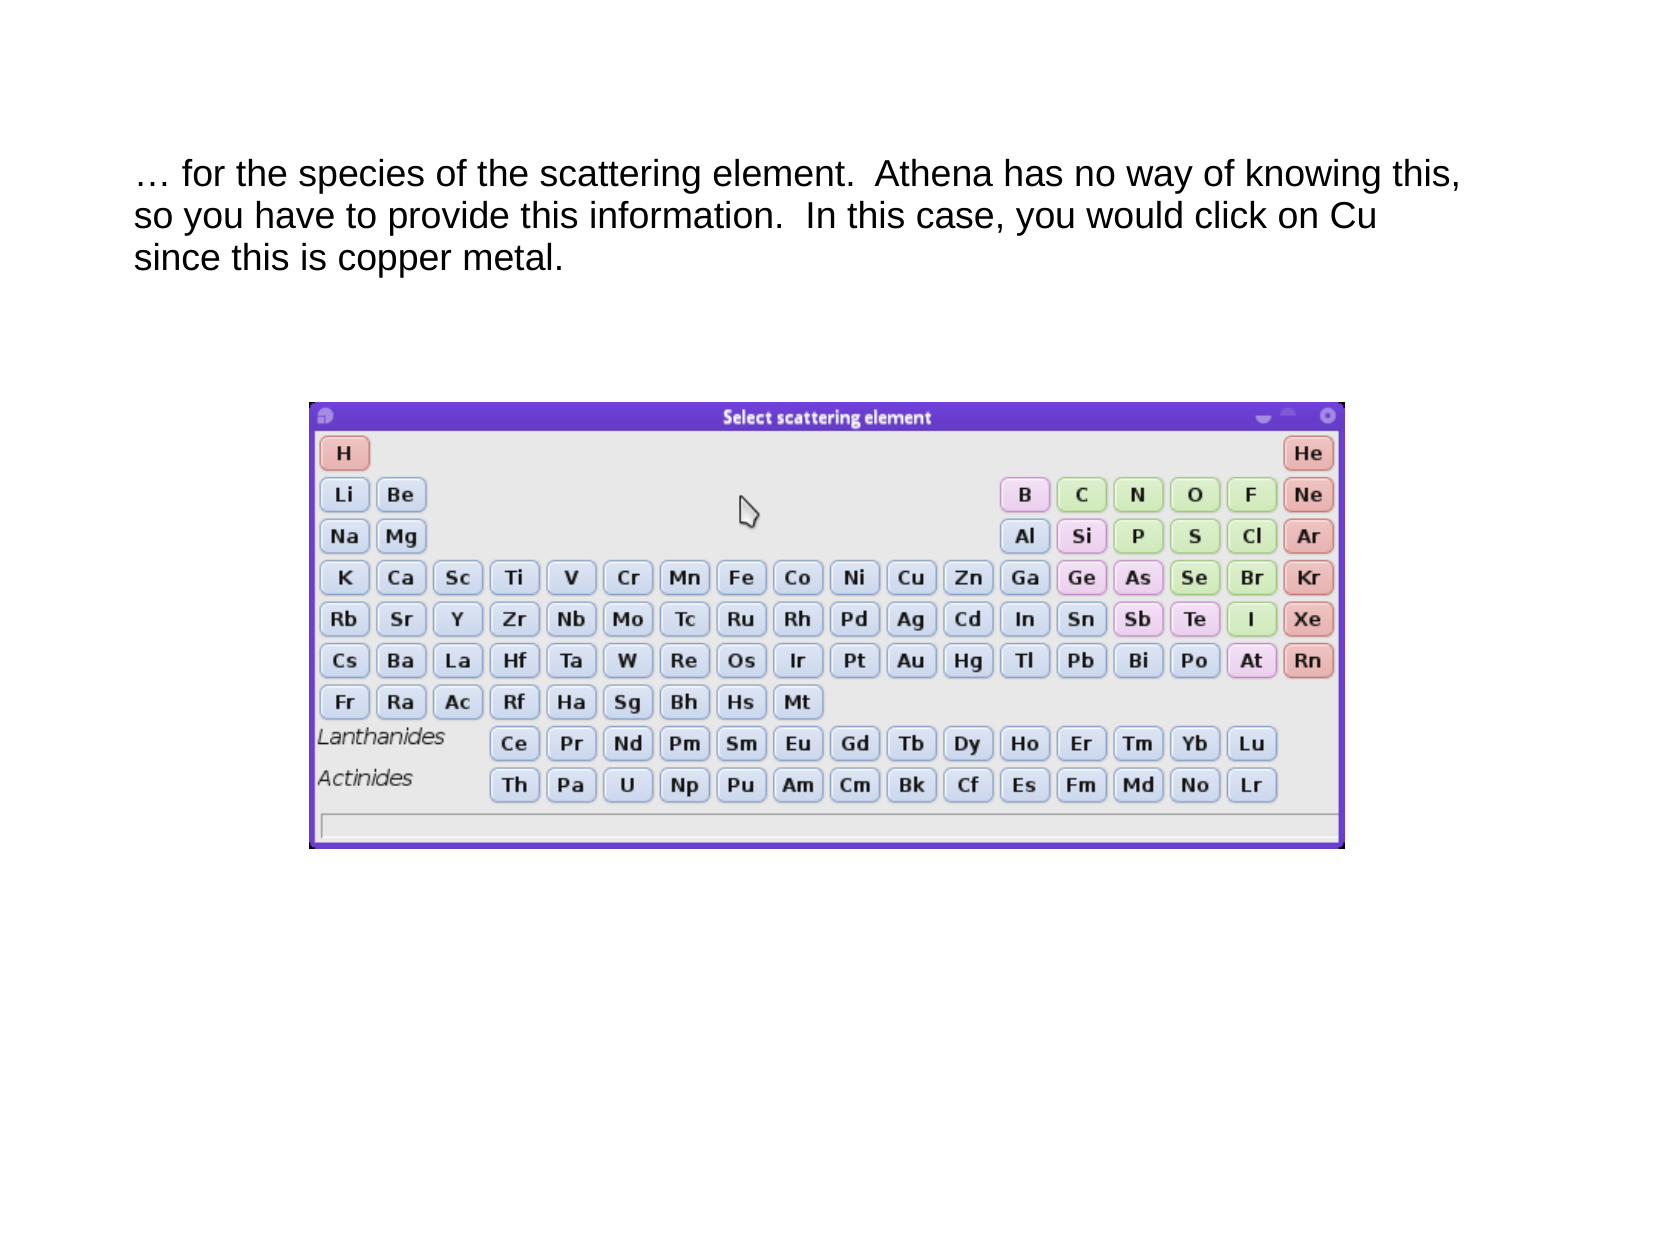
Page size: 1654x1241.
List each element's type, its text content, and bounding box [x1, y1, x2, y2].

text_box … for the species of the scattering element. Athena has no way of knowing this, so you have to provide this information. In this case, you would click on Cu since this is copper metal. [119, 145, 1488, 287]
picture [309, 402, 1345, 849]
